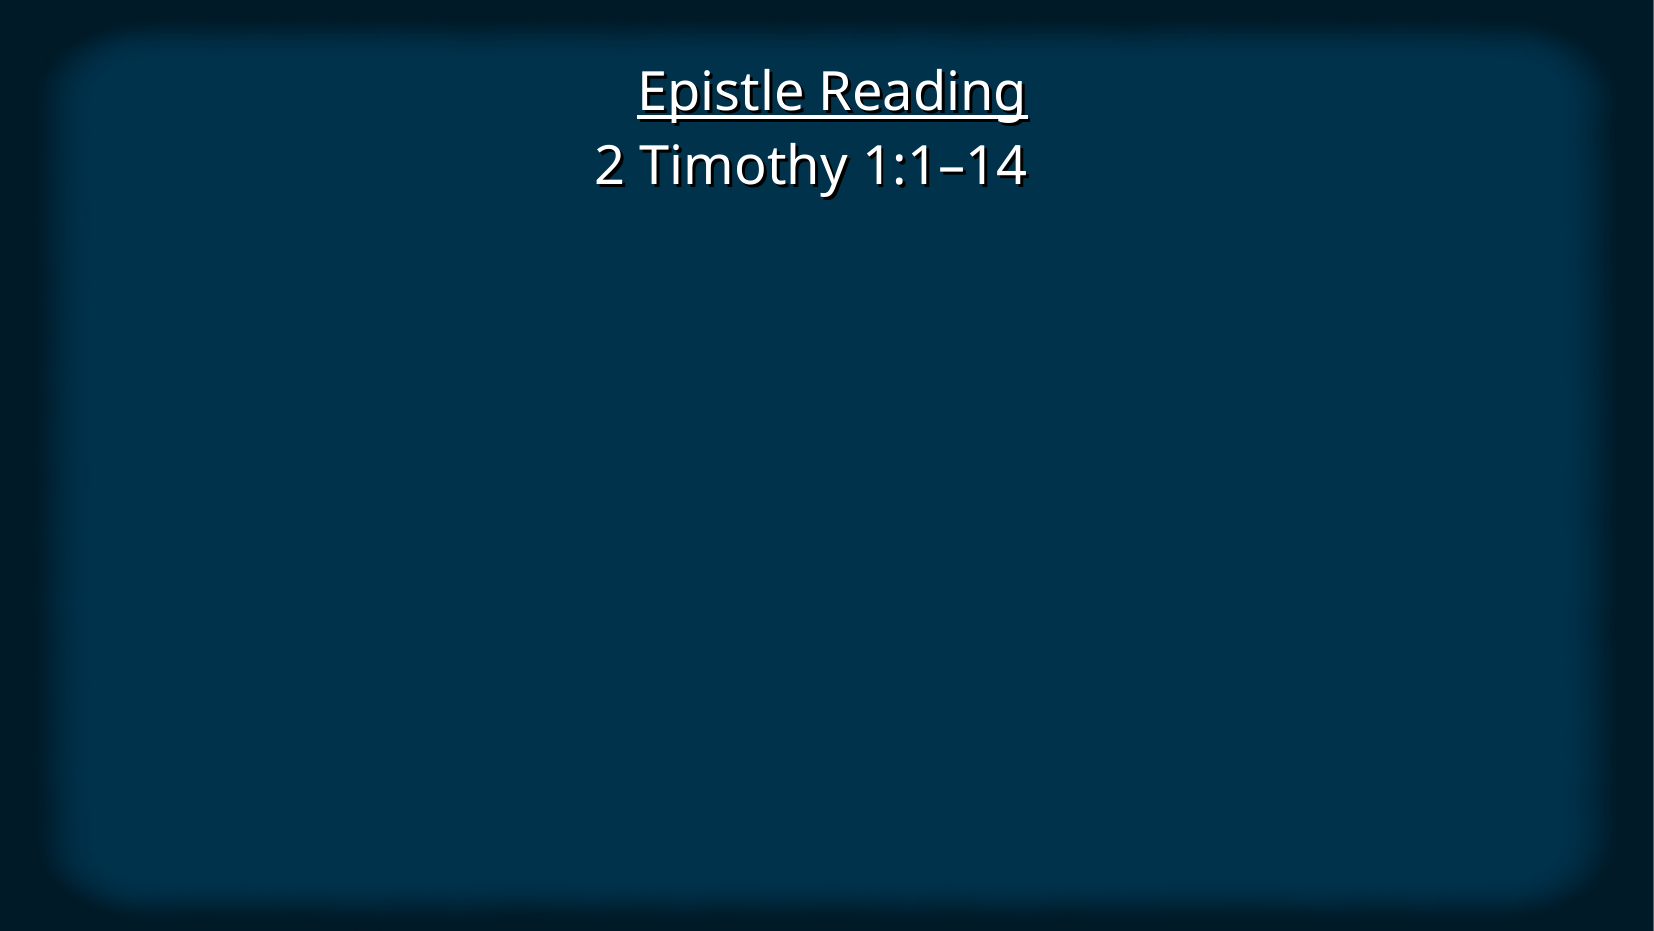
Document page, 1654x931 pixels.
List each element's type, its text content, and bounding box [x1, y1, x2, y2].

picture [0, 0, 1654, 931]
text_box Epistle Reading 2 Timothy 1:1–14 [105, 45, 1561, 241]
